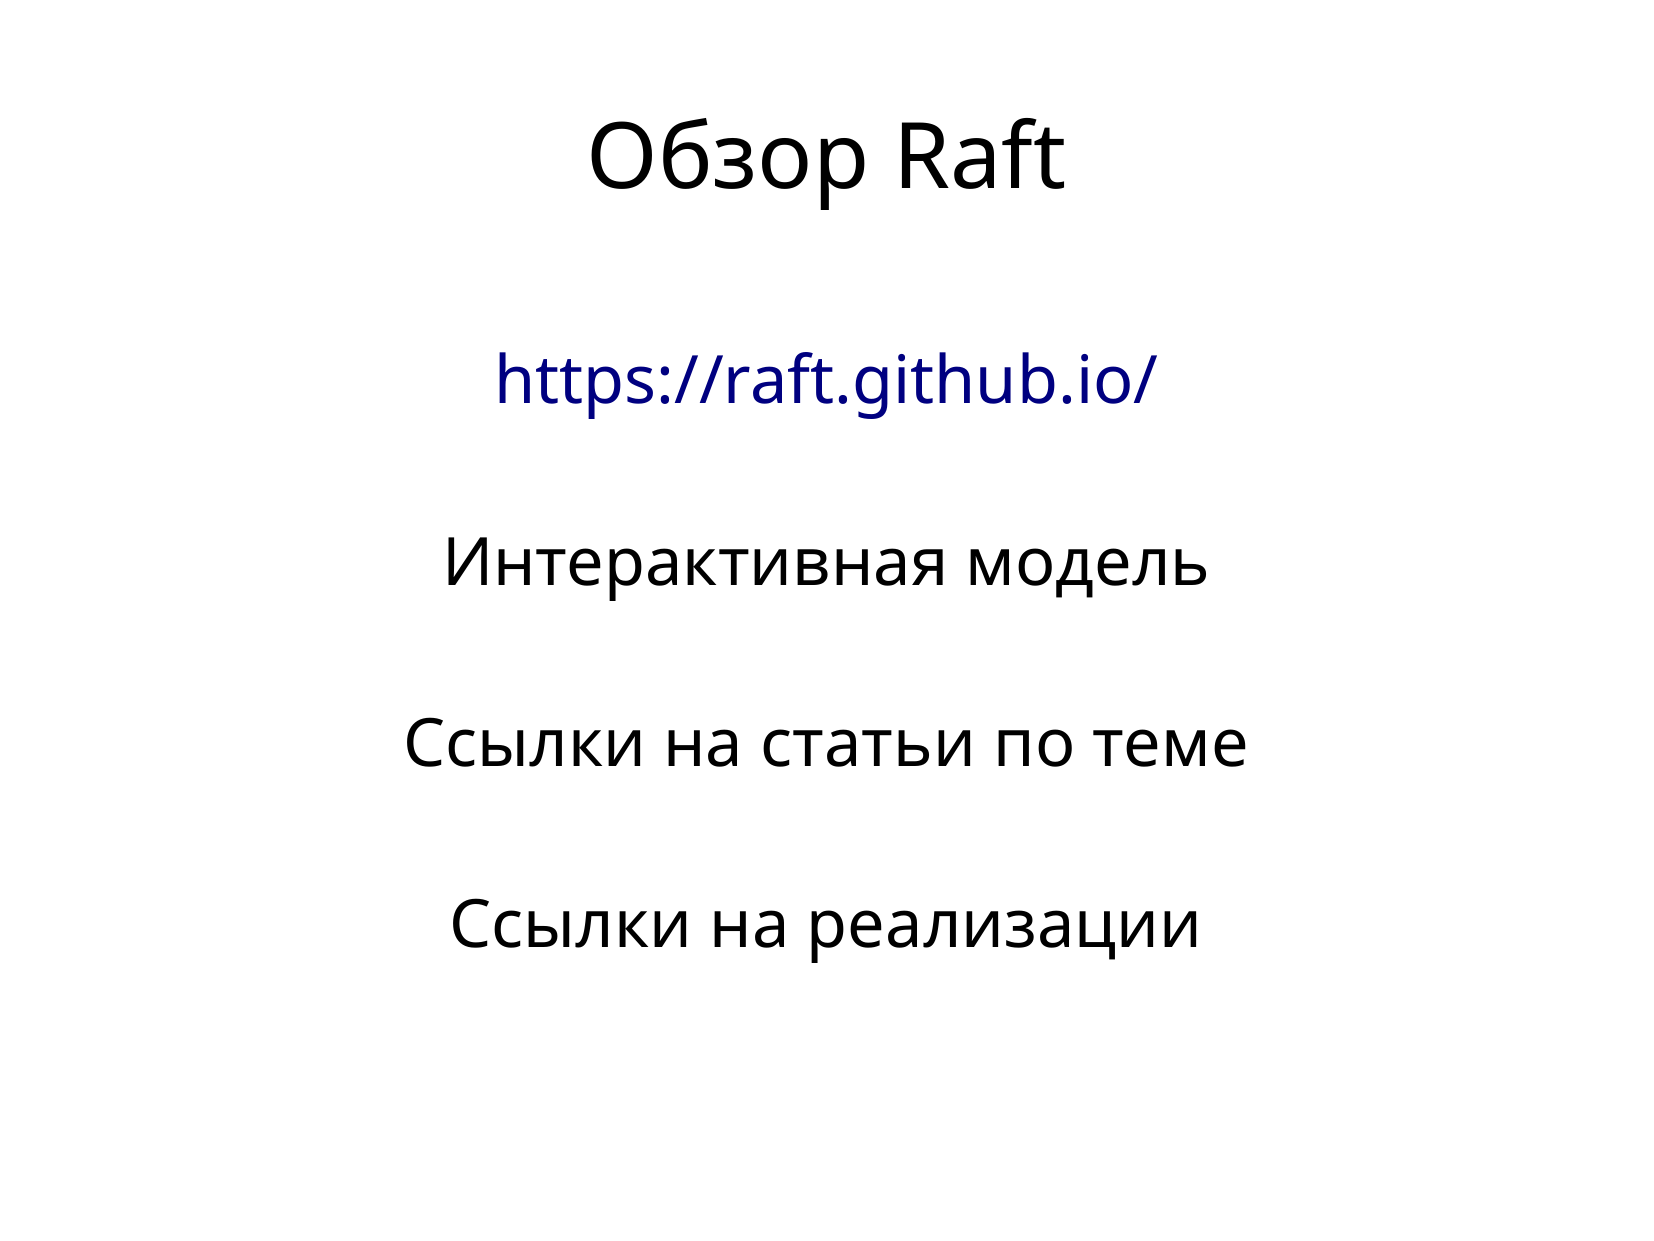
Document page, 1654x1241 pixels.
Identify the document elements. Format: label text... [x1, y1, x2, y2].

title Обзор Raft [82, 49, 1571, 257]
subtitle https://raft.github.io/ Интерактивная модель Ссылки на статьи по теме Ссылки на реализации [82, 290, 1571, 1010]
